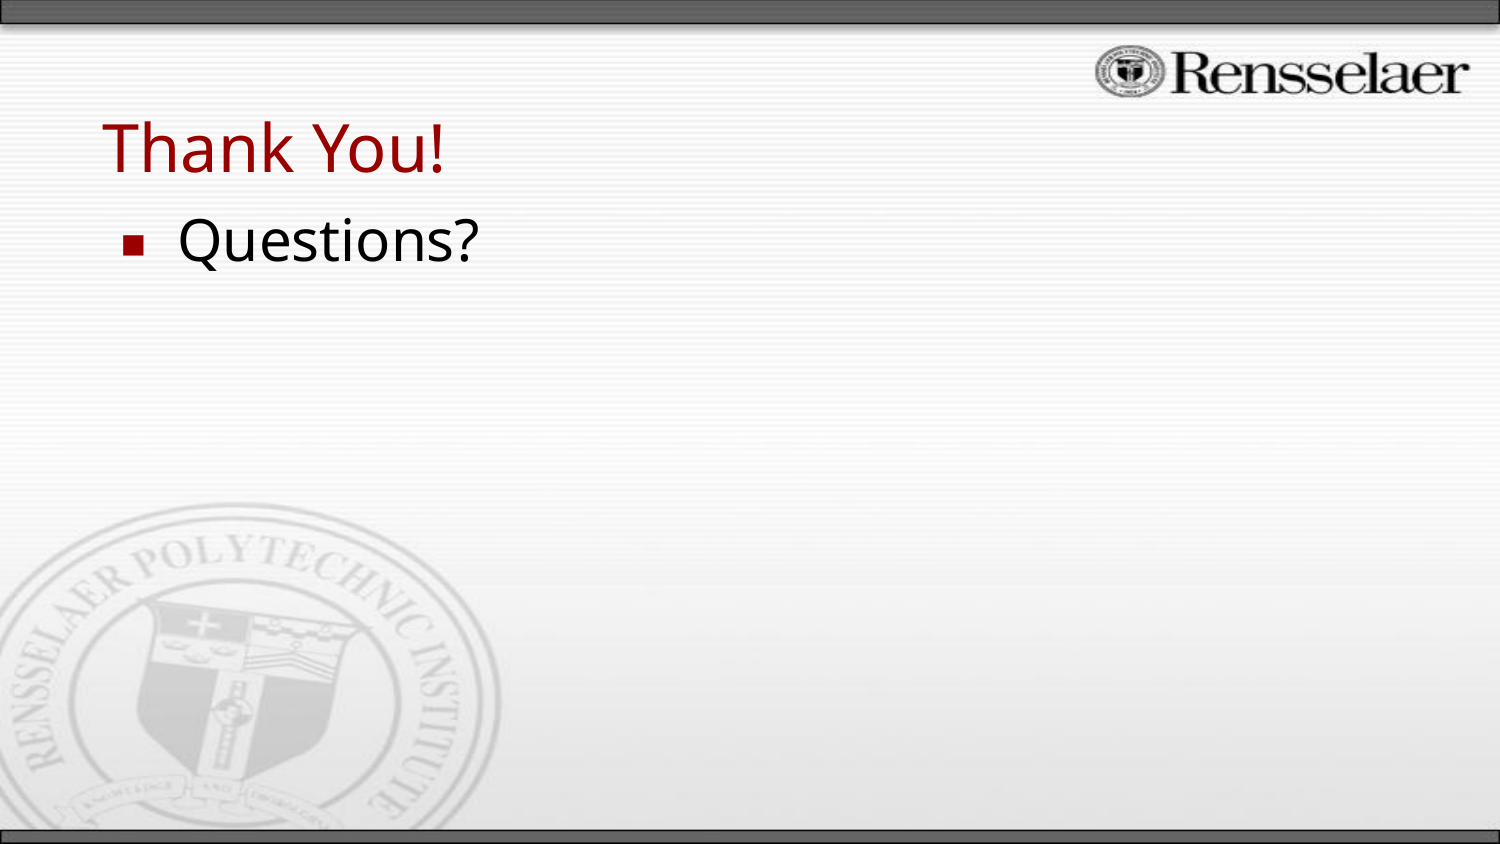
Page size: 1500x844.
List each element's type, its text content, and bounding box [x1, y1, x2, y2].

title Thank You! [87, 102, 1413, 188]
list Questions? [87, 187, 1369, 769]
picture [0, 0, 1500, 844]
